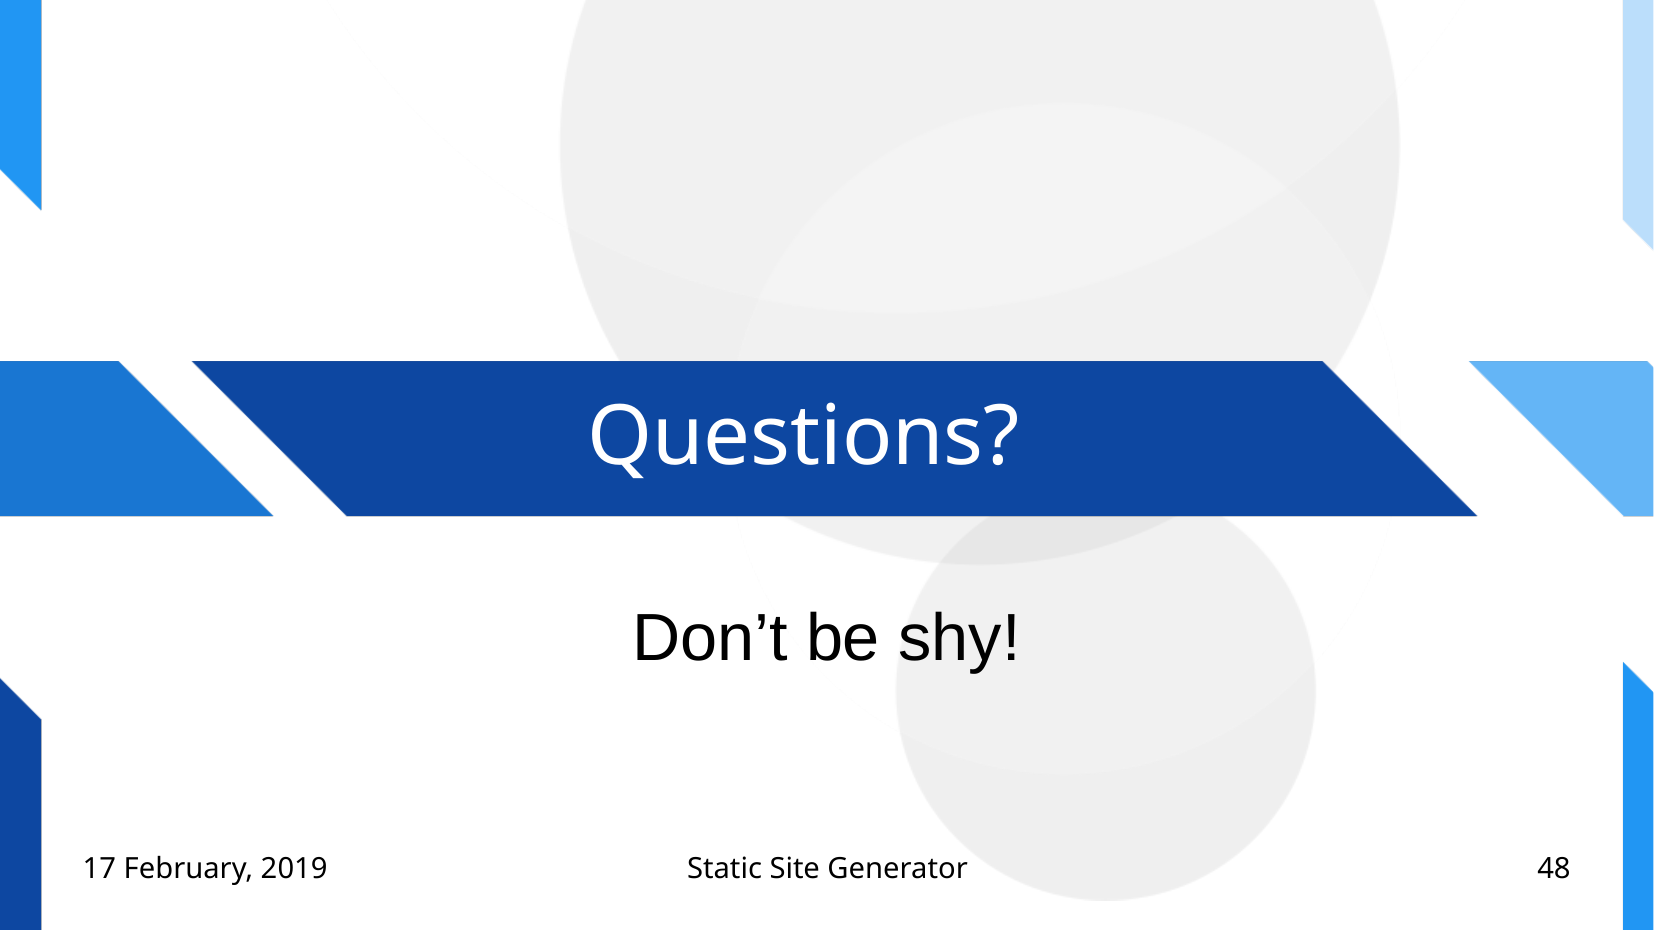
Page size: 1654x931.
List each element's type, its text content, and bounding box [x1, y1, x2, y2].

picture [0, 0, 1654, 930]
title Questions? [60, 354, 1549, 511]
list Don’t be shy! [82, 600, 1571, 811]
